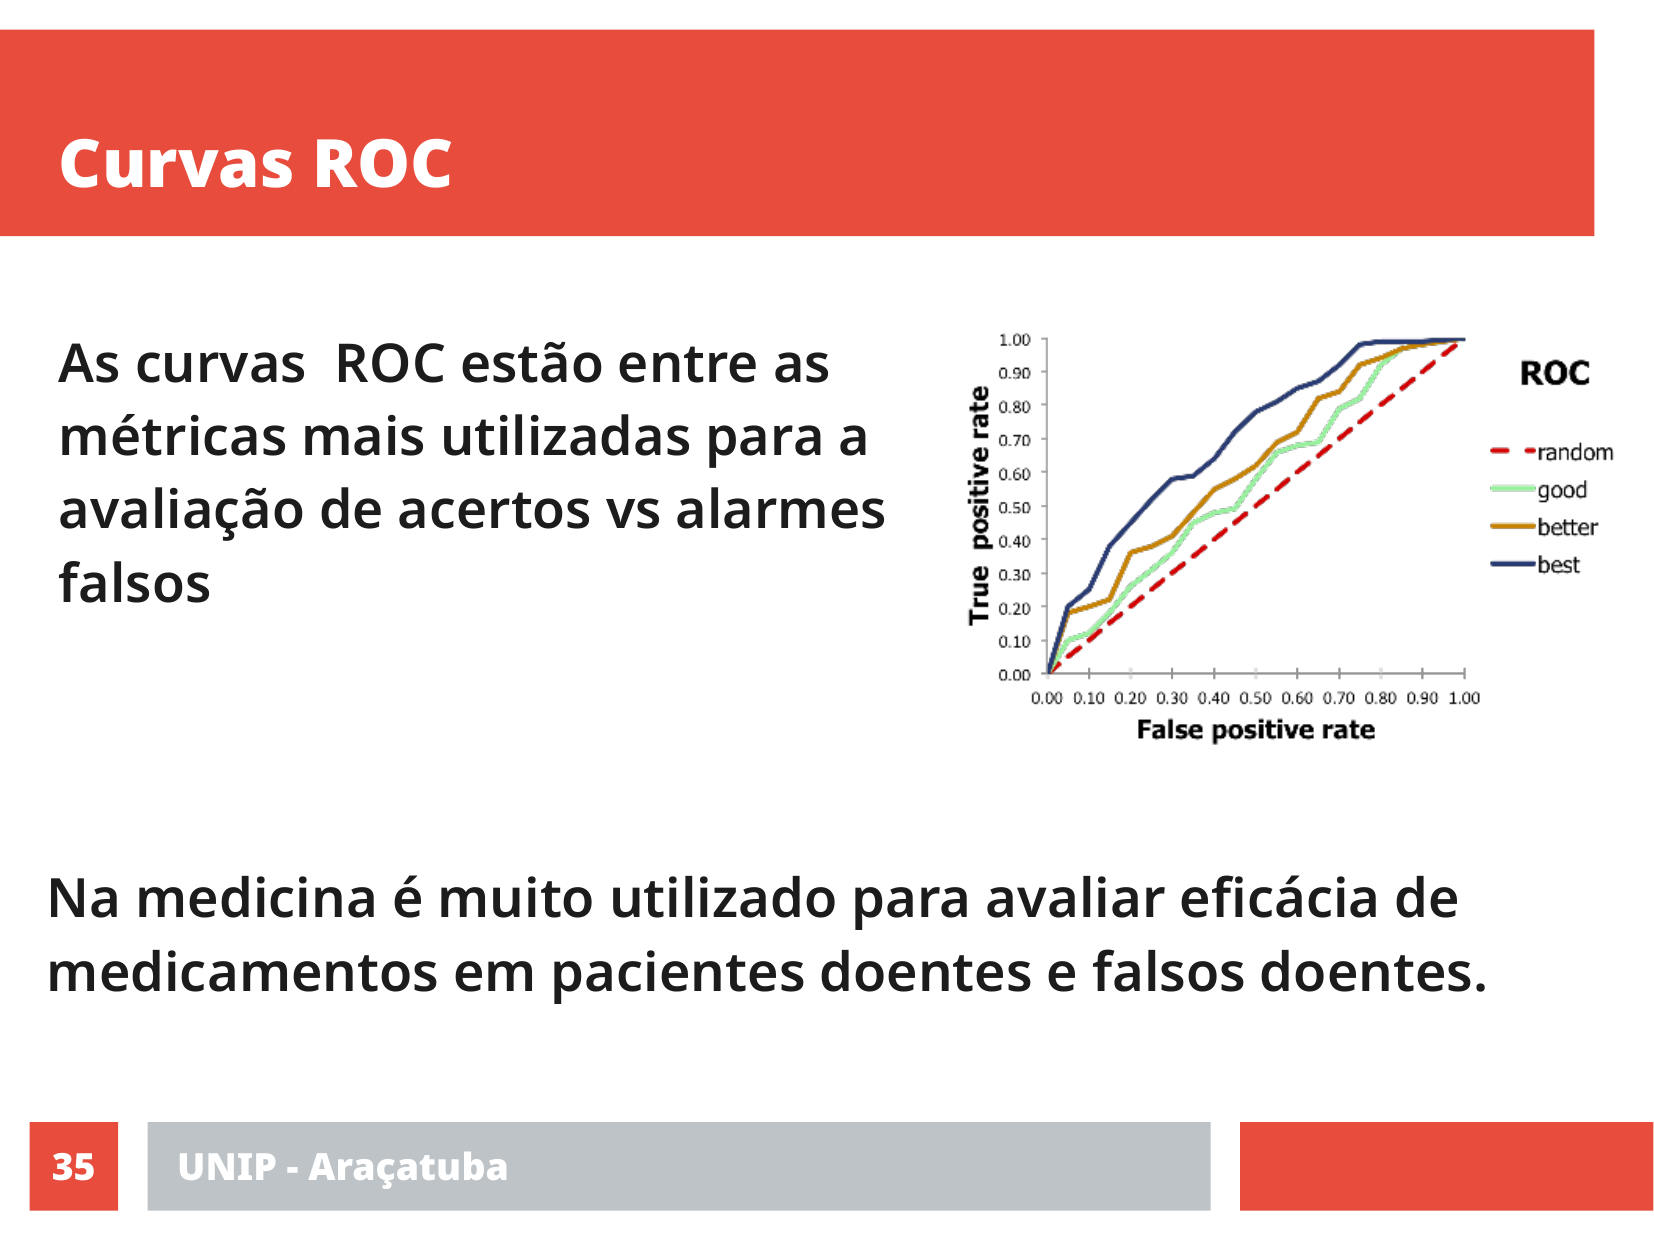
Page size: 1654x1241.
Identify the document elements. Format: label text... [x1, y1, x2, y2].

picture [940, 260, 1644, 759]
title Curvas ROC [59, 59, 1595, 207]
list As curvas ROC estão entre as métricas mais utilizadas para a avaliação de acertos vs alarmes falsos [59, 324, 941, 761]
list Na medicina é muito utilizado para avaliar eficácia de medicamentos em pacientes doentes e falsos doentes. [46, 761, 1632, 1117]
